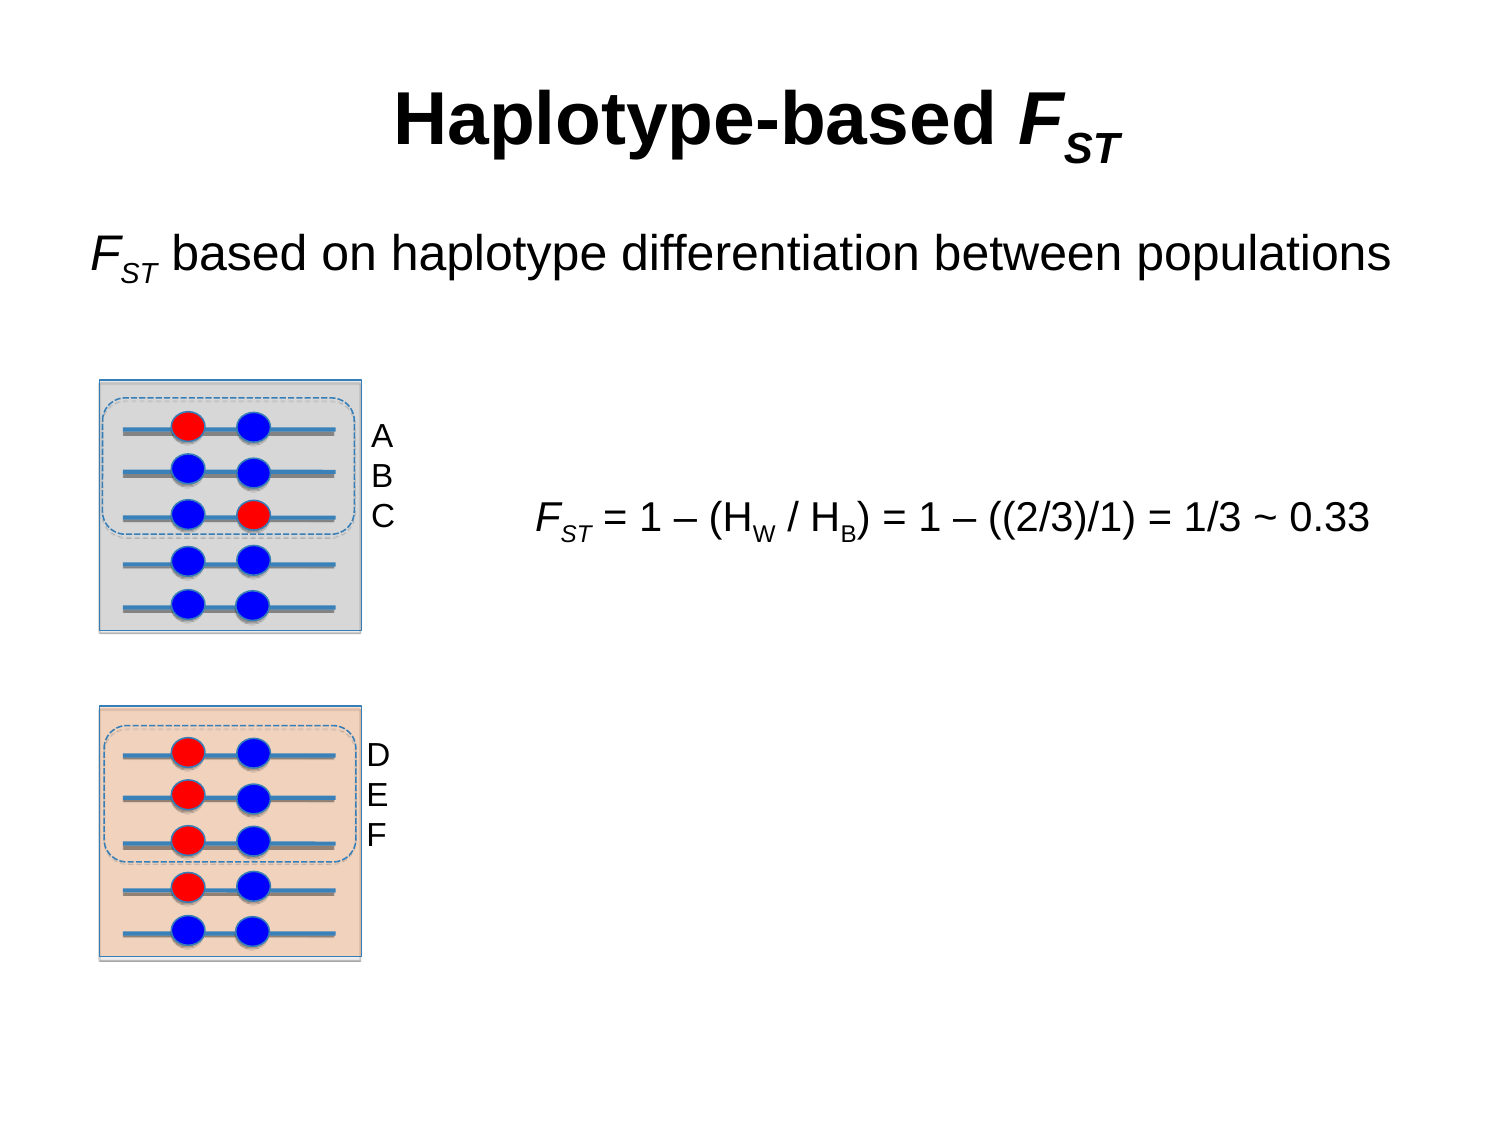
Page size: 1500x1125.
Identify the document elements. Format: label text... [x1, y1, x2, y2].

text_box D E F [351, 725, 406, 861]
text_box FST = 1 – (HW / HB) = 1 – ((2/3)/1) = 1/3 ~ 0.33 [520, 482, 1399, 555]
list FST based on haplotype differentiation between populations [75, 205, 1425, 342]
title Haplotype-based FST [81, 0, 1432, 188]
text_box [99, 379, 362, 631]
text_box D E F [351, 742, 355, 850]
text_box A B C [356, 406, 410, 542]
text_box [99, 705, 362, 957]
